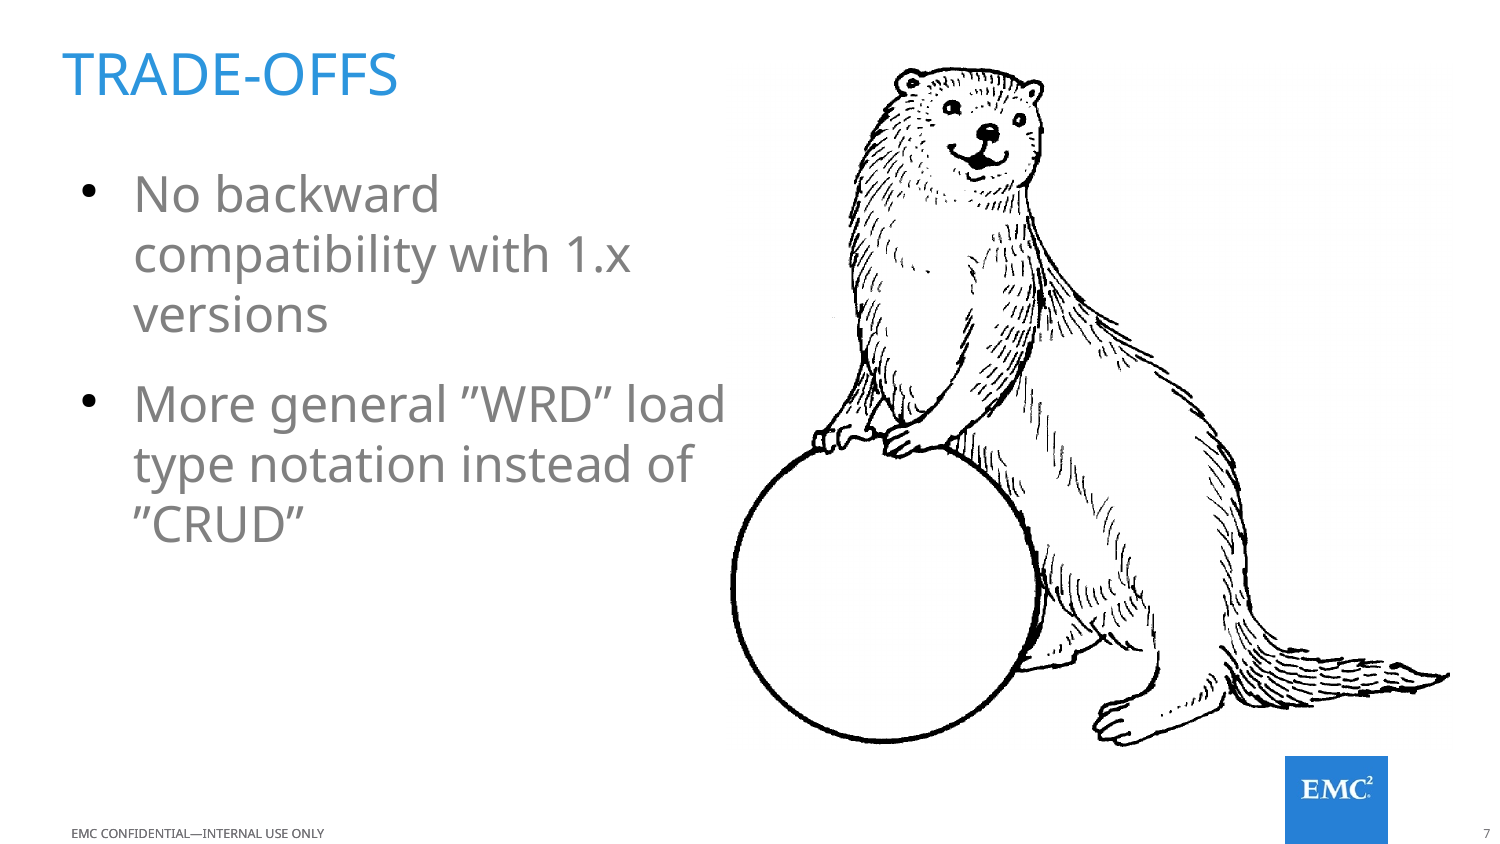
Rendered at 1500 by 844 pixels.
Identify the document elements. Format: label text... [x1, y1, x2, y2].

title Trade-offs [62, 37, 1450, 108]
list No backward compatibility with 1.x versions More general ”WRD” load type notation instead of ”CRUD” [62, 162, 726, 745]
picture [726, 63, 1453, 751]
picture [1285, 756, 1388, 844]
